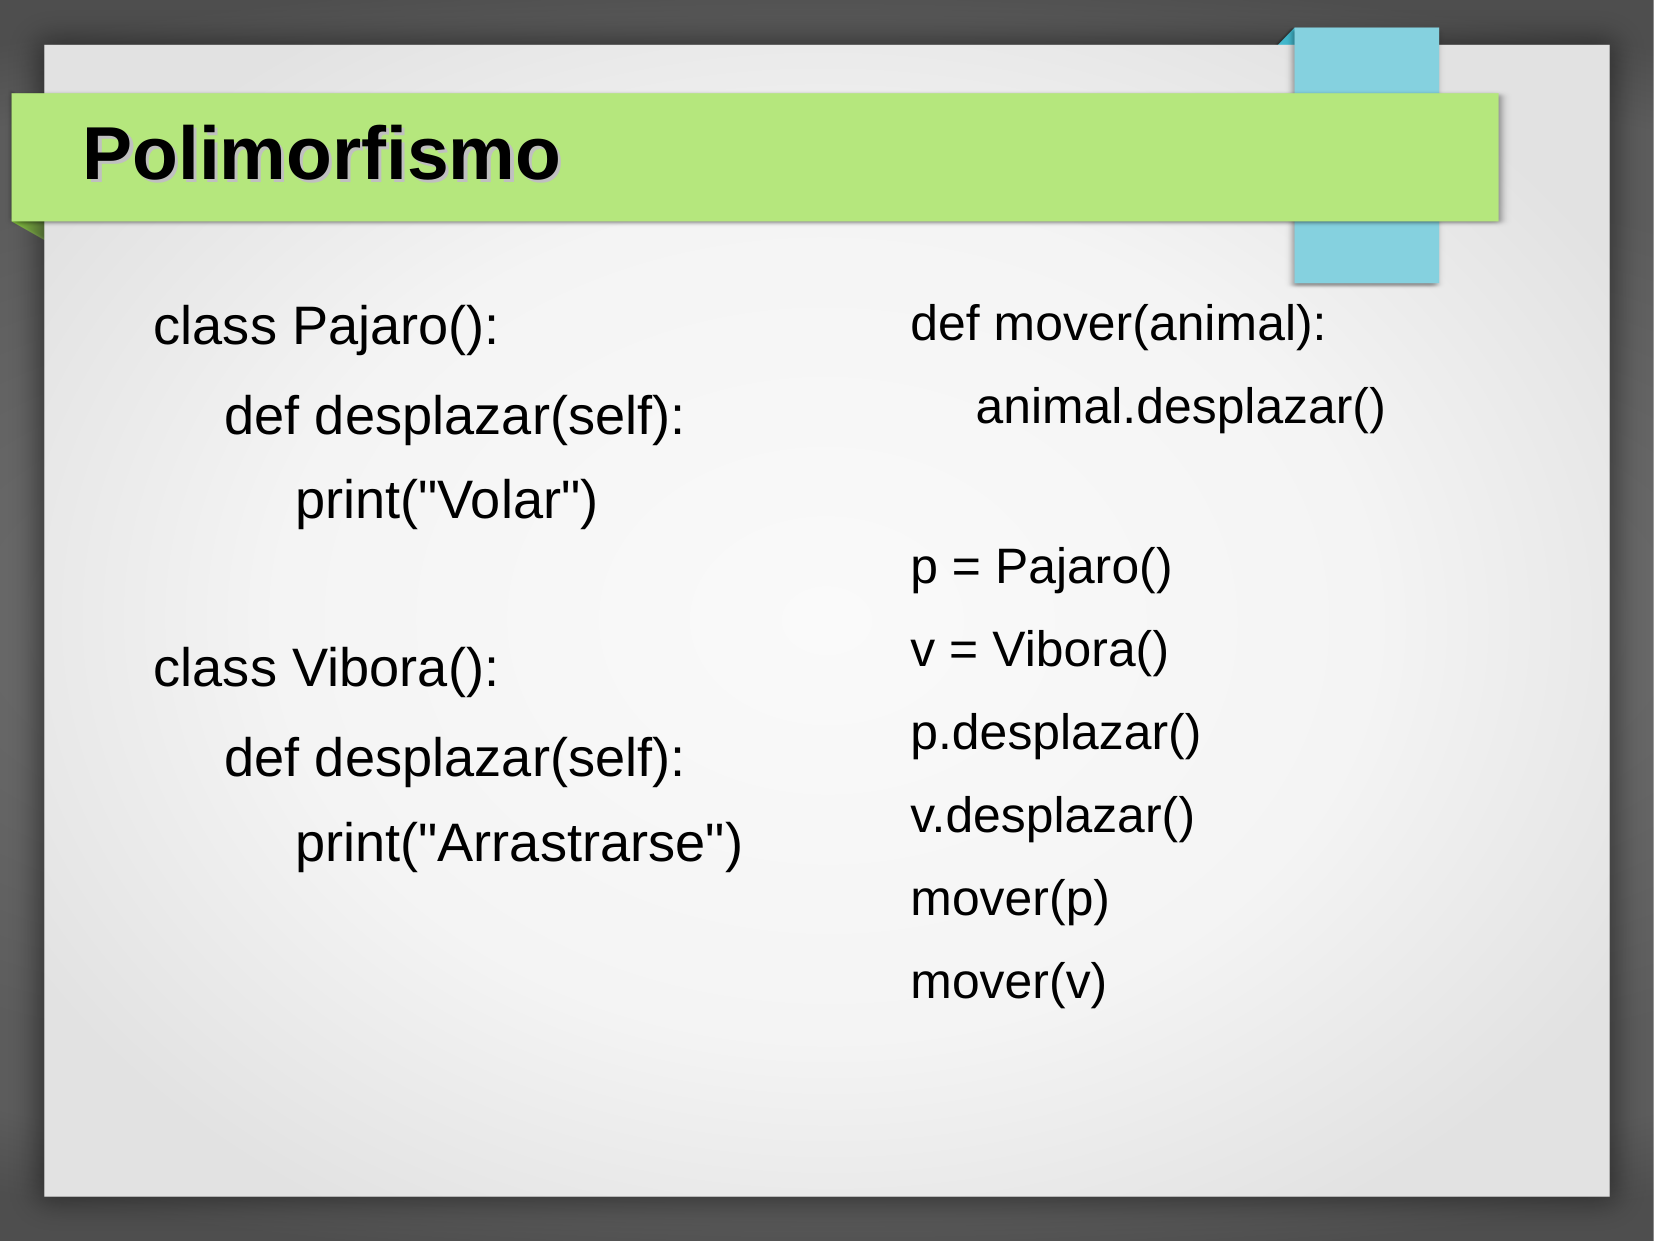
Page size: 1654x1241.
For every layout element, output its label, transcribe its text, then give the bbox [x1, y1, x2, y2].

list class Pajaro(): def desplazar(self): print("Volar") class Vibora(): def desplazar(self): print("Arrastrarse") [82, 295, 809, 1015]
picture [0, 0, 1654, 1241]
title Polimorfismo [82, 94, 1264, 213]
list def mover(animal): animal.desplazar() p = Pajaro() v = Vibora() p.desplazar() v.desplazar() mover(p) mover(v) [845, 295, 1572, 1015]
